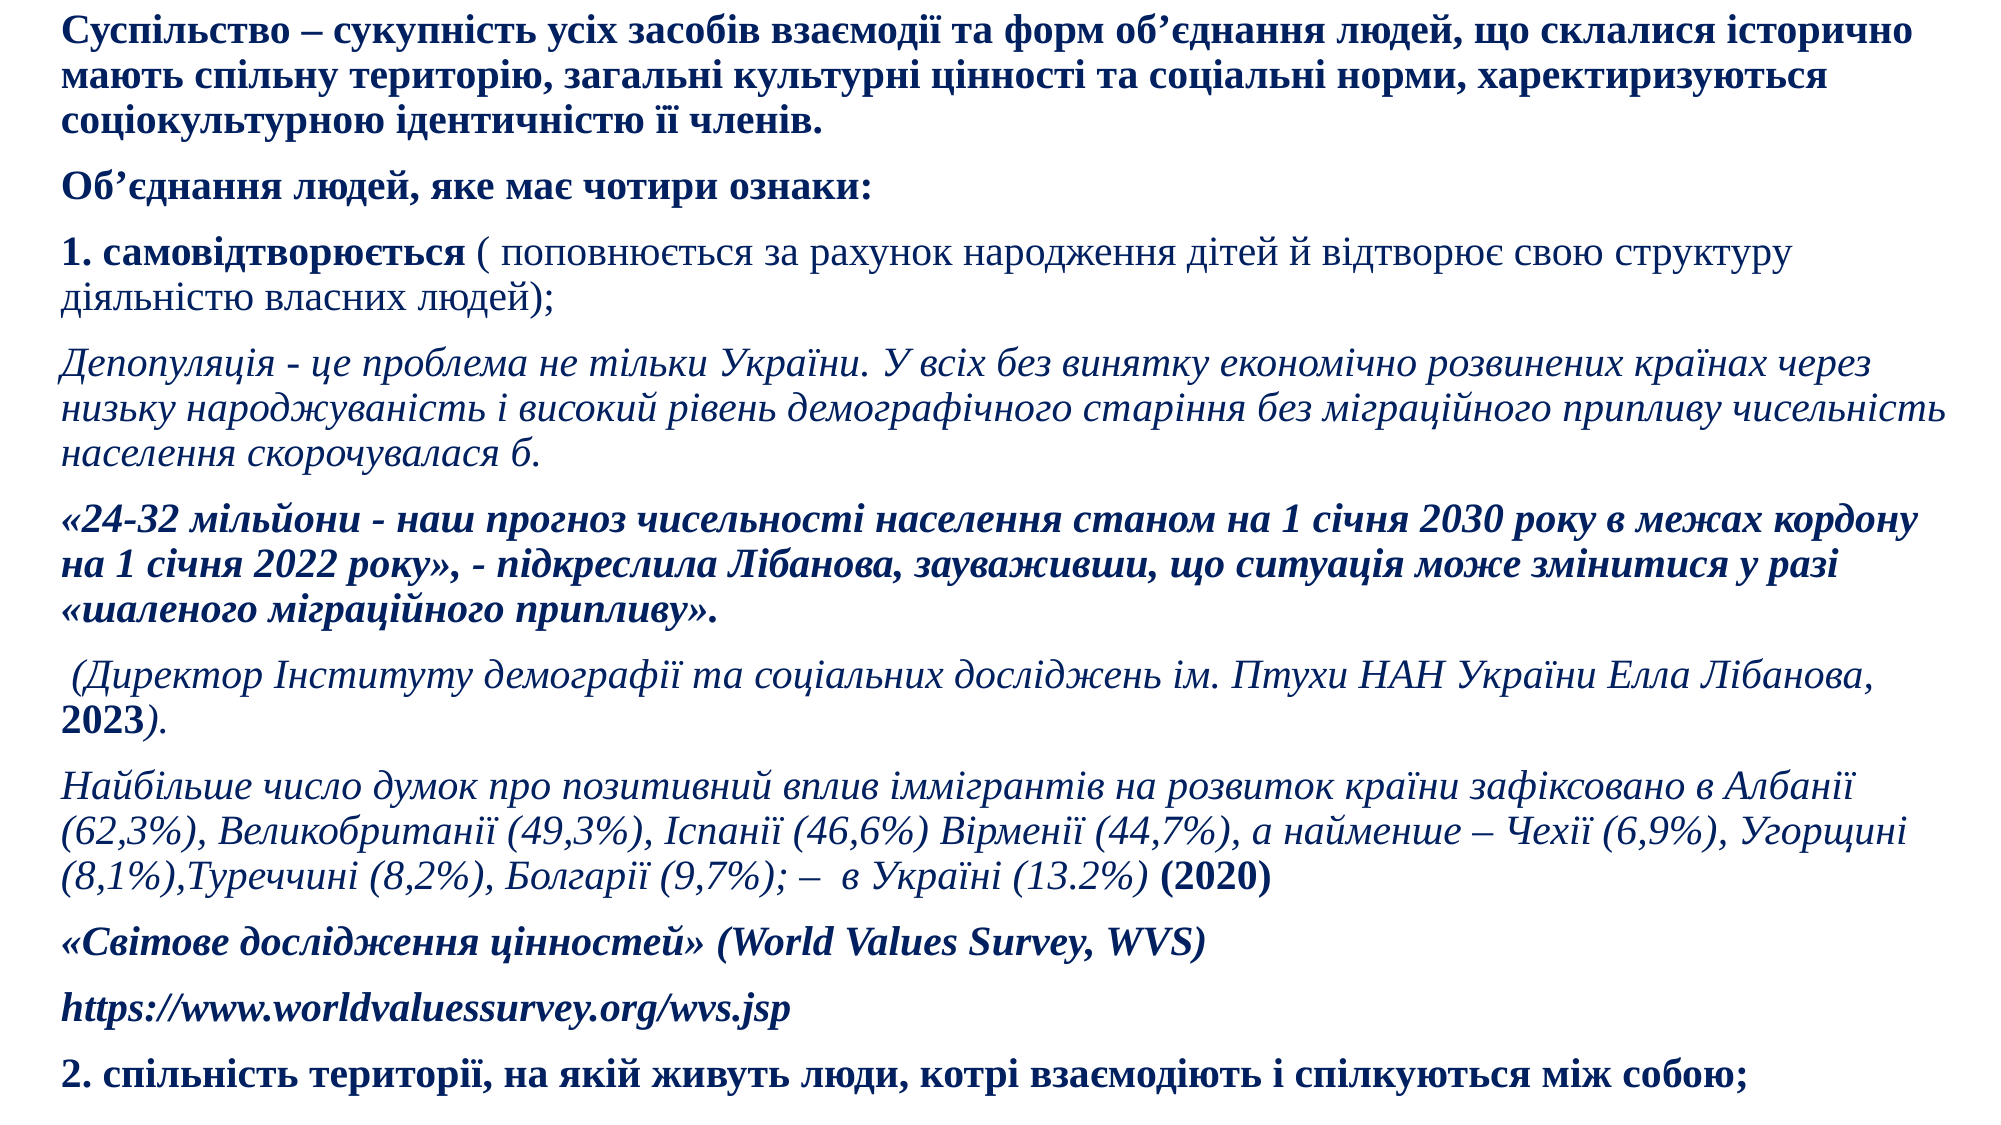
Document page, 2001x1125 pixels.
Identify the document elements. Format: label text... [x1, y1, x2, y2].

list Суспільство – сукупність усіх засобів взаємодії та форм об’єднання людей, що склалися історично мають спільну територію, загальні культурні цінності та соціальні норми, харектиризуються соціокультурною ідентичністю її членів. Об’єднання людей, яке має чотири ознаки: 1. самовідтворюється ( поповнюється за рахунок народження дітей й відтворює свою структуру діяльністю власних людей); Депопуляція - це проблема не тільки України. У всіх без винятку економічно розвинених країнах через низьку народжуваність і високий рівень демографічного старіння без міграційного припливу чисельність населення скорочувалася б. «24-32 мільйони - наш прогноз чисельності населення станом на 1 січня 2030 року в межах кордону на 1 січня 2022 року», - підкреслила Лібанова, зауваживши, що ситуація може змінитися у разі «шаленого міграційного припливу». (Директор Інституту демографії та соціальних досліджень ім. Птухи НАН України Елла Лібанова, 2023). Найбільше число думок про позитивний вплив іммігрантів на розвиток країни зафіксовано в Албанії (62,3%), Великобританії (49,3%), Іспанії (46,6%) Вірменії (44,7%), а найменше – Чехії (6,9%), Угорщині (8,1%),Туреччині (8,2%), Болгарії (9,7%); – в Україні (13.2%) (2020) «Світове дослідження цінностей» (World Values Survey, WVS) https://www.worldvaluessurvey.org/wvs.jsp 2. спільність території, на якій живуть люди, котрі взаємодіють і спілкуються між собою; [45, 0, 1974, 1125]
